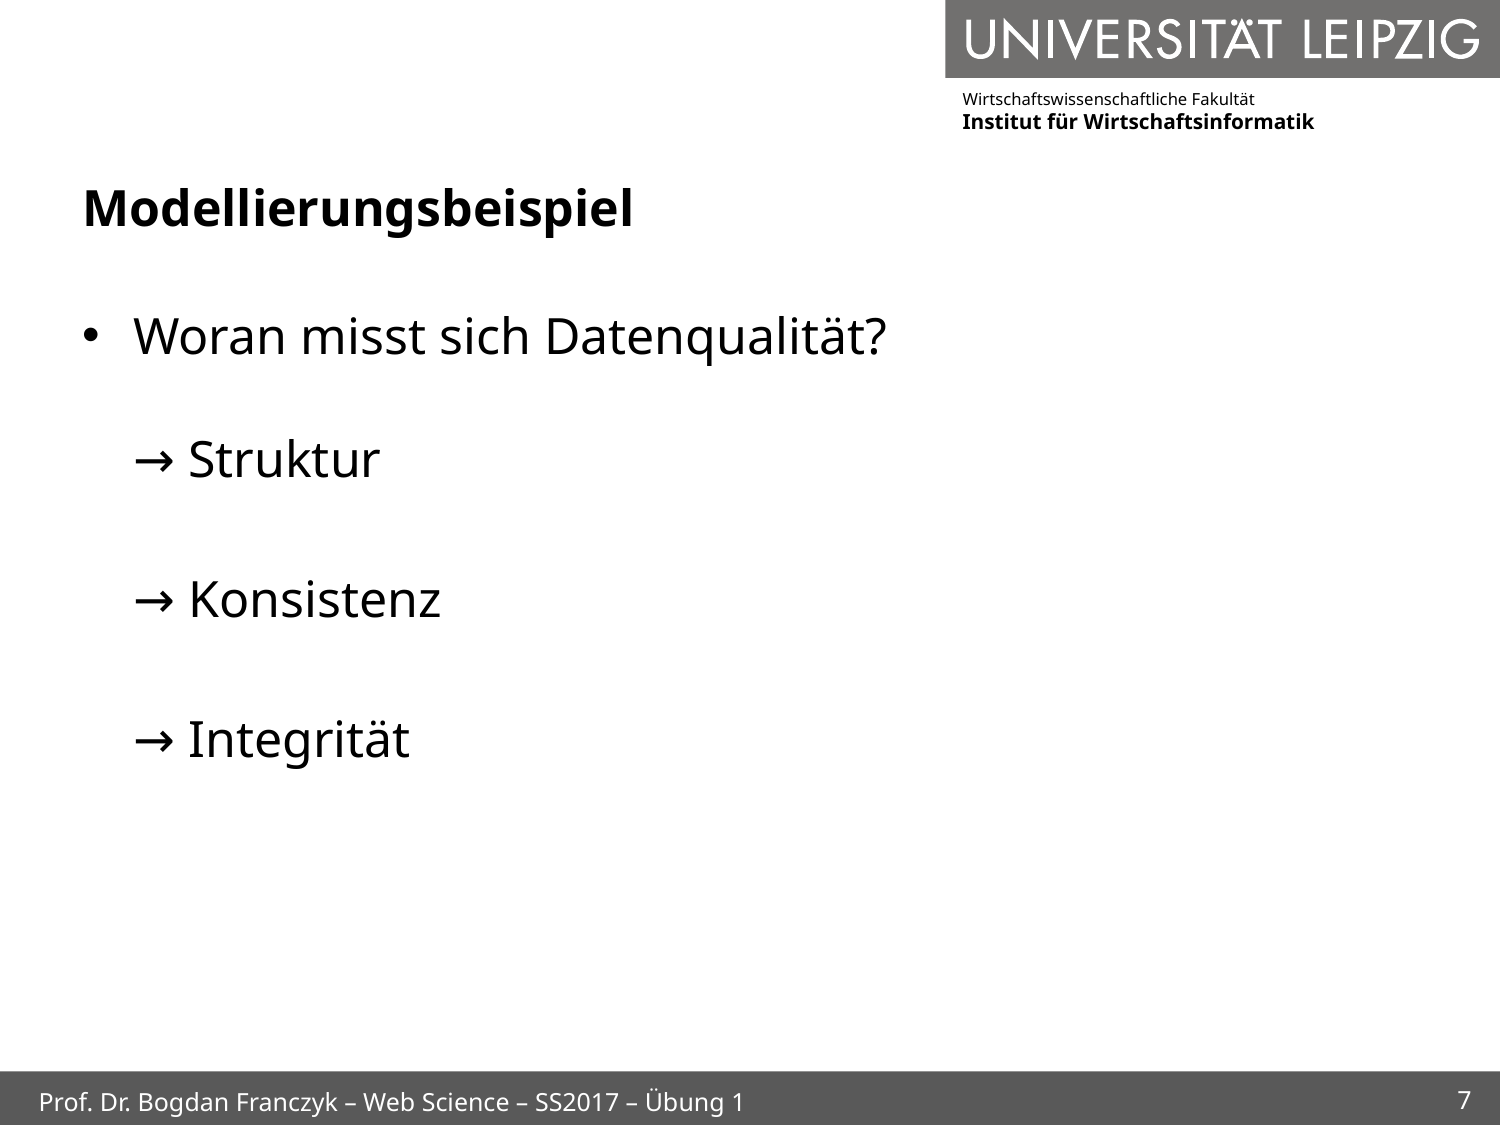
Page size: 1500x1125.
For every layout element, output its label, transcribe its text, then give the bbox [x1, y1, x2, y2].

slide_number <number> [1289, 1078, 1487, 1125]
title Modellierungsbeispiel [82, 164, 1418, 249]
list Woran misst sich Datenqualität? → Struktur → Konsistenz → Integrität [82, 304, 1418, 1032]
